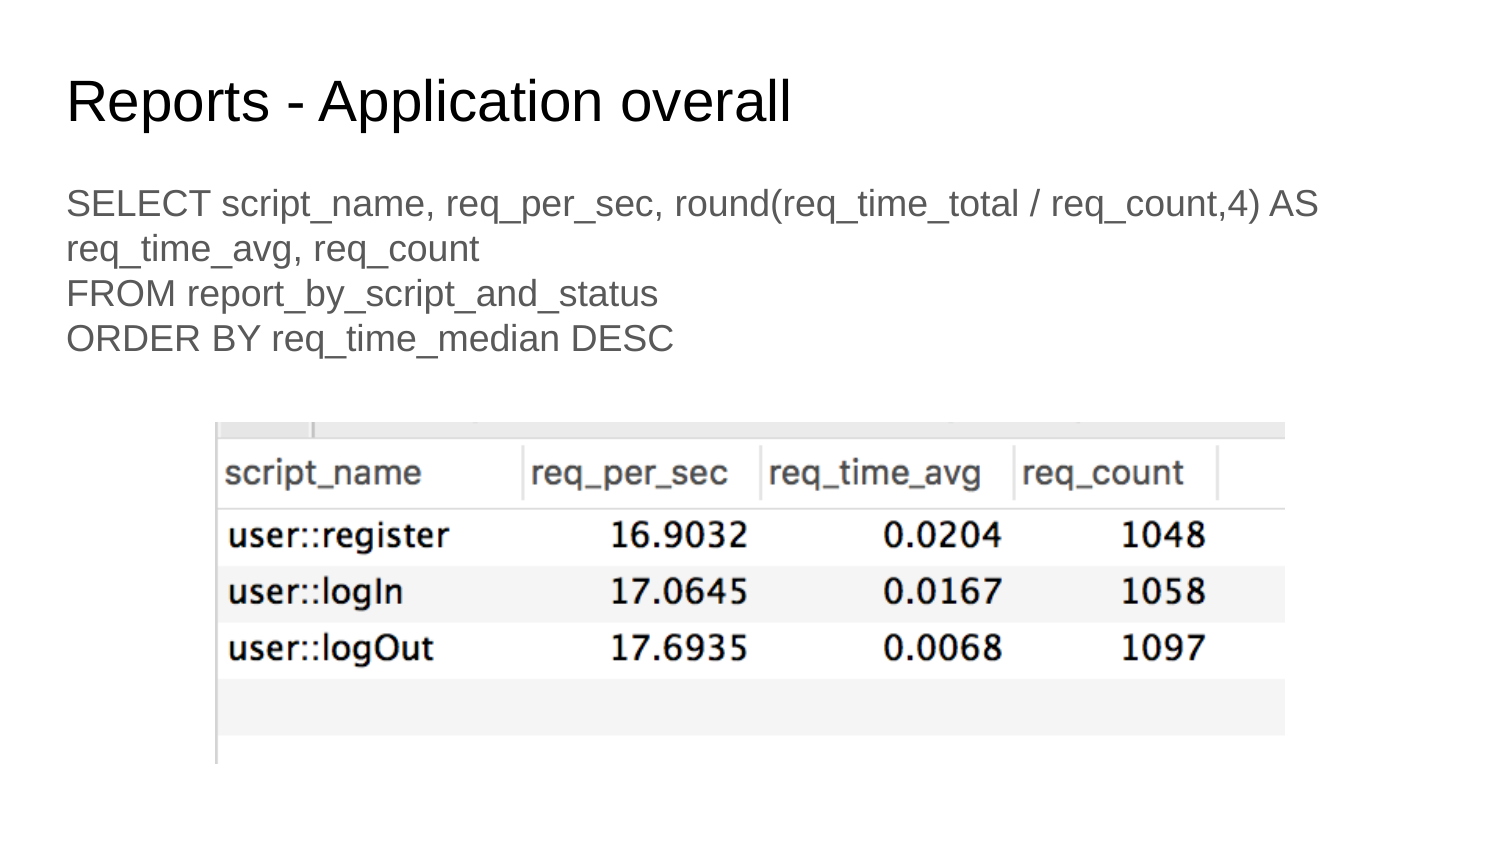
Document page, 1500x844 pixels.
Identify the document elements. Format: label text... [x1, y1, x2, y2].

list SELECT script_name, req_per_sec, round(req_time_total / req_count,4) AS req_time_avg, req_count FROM report_by_script_and_status ORDER BY req_time_median DESC [51, 164, 1449, 725]
title Reports - Application overall [51, 48, 1449, 142]
picture [215, 422, 1285, 764]
